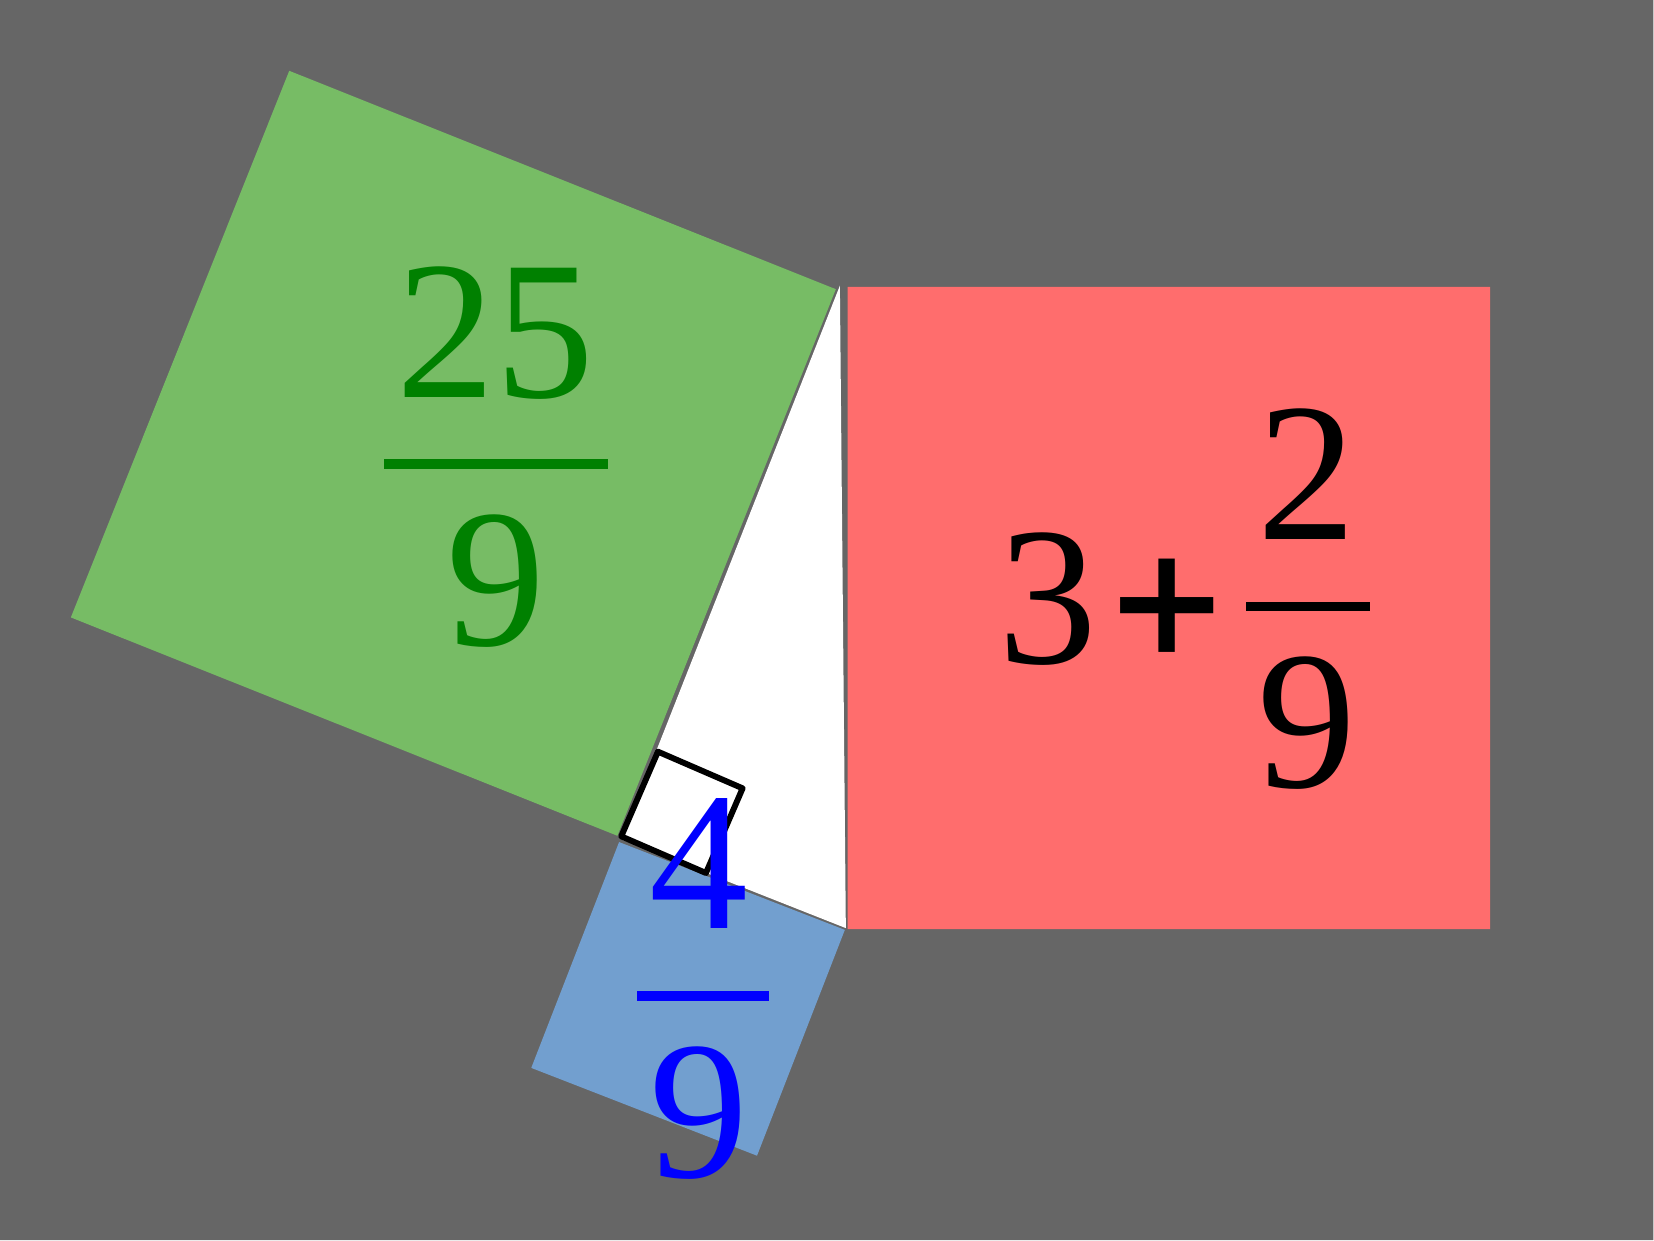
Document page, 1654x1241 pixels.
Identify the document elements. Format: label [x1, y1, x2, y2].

chart [948, 366, 1430, 836]
text_box [0, 0, 1654, 1241]
chart [574, 755, 821, 1226]
chart [322, 223, 660, 694]
